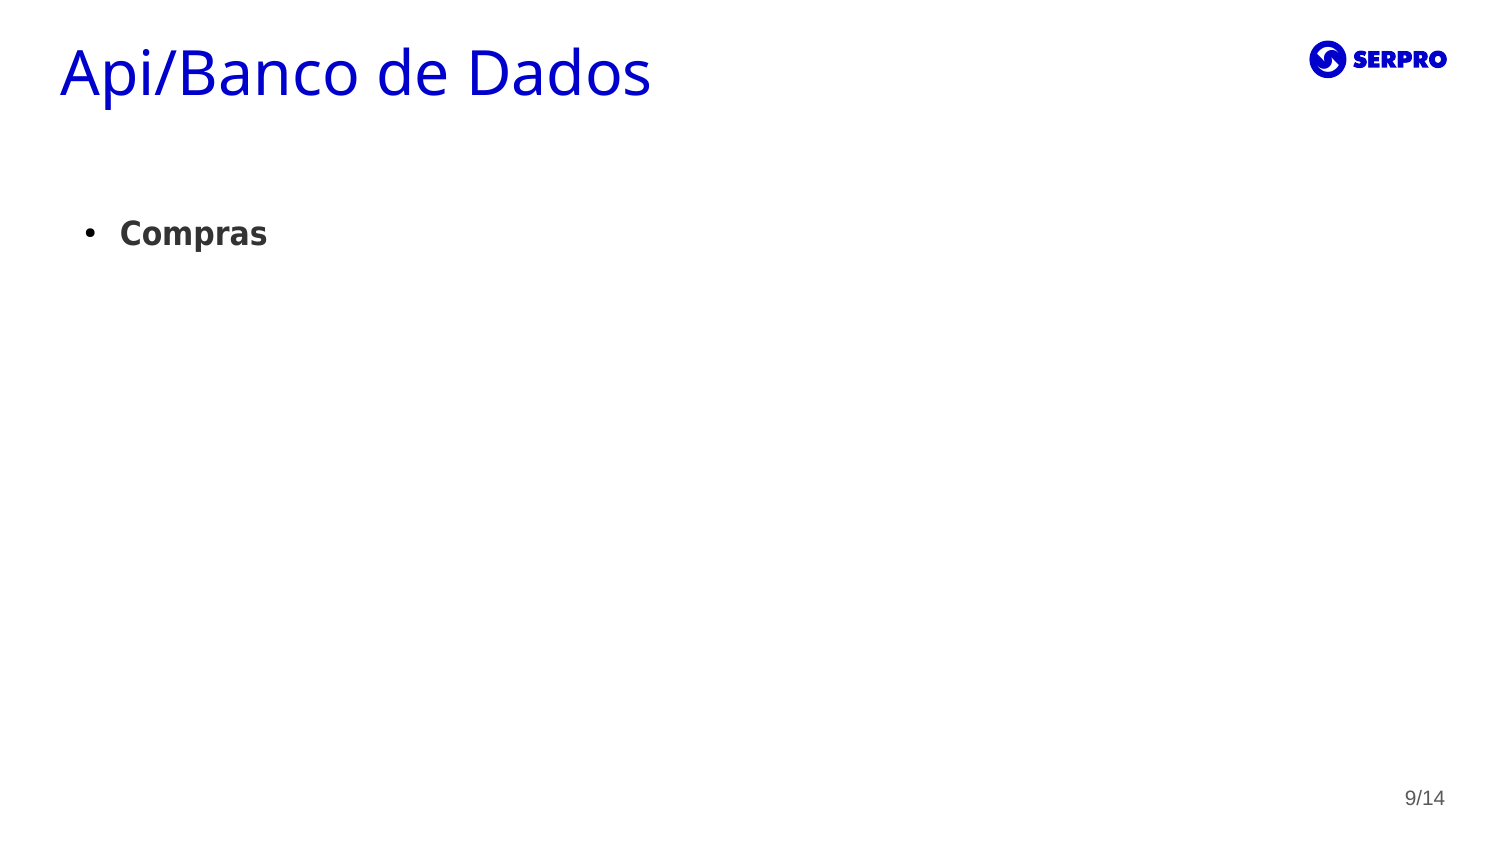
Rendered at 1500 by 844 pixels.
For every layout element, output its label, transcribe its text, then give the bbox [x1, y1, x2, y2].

picture [1306, 37, 1450, 82]
title Api/Banco de Dados [45, 32, 1191, 129]
slide_number <número>/14 [1389, 764, 1480, 830]
text_box Compras [69, 187, 1163, 713]
